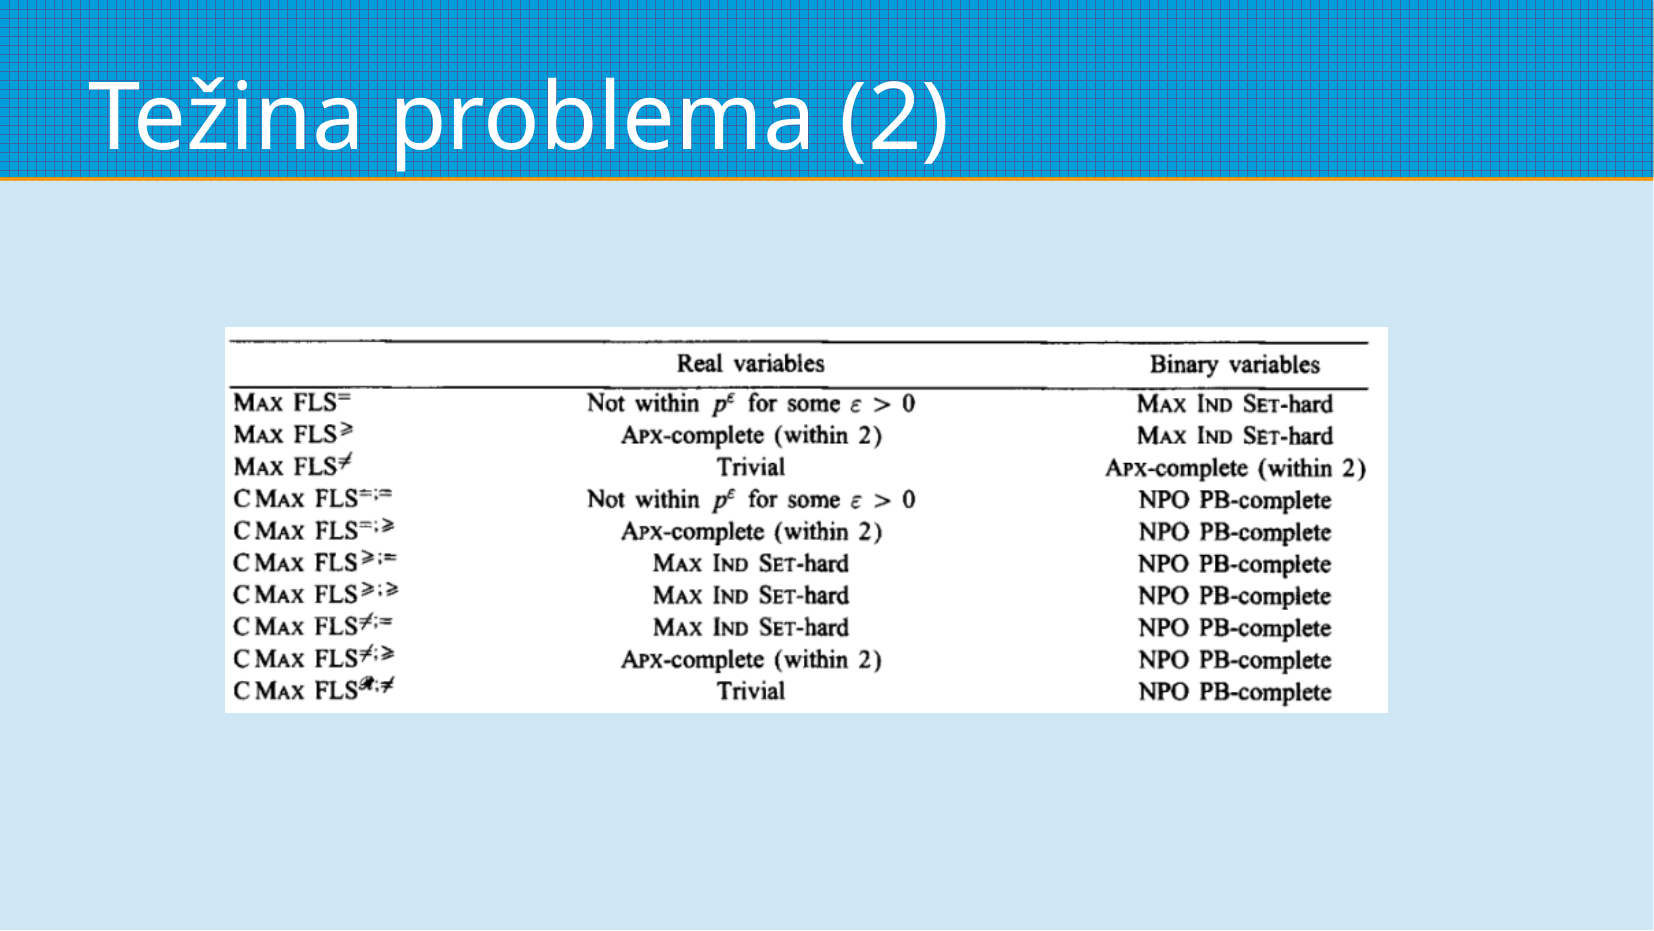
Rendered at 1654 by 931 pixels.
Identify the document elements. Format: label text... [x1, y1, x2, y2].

picture [225, 327, 1388, 713]
title Težina problema (2) [88, 14, 1565, 178]
